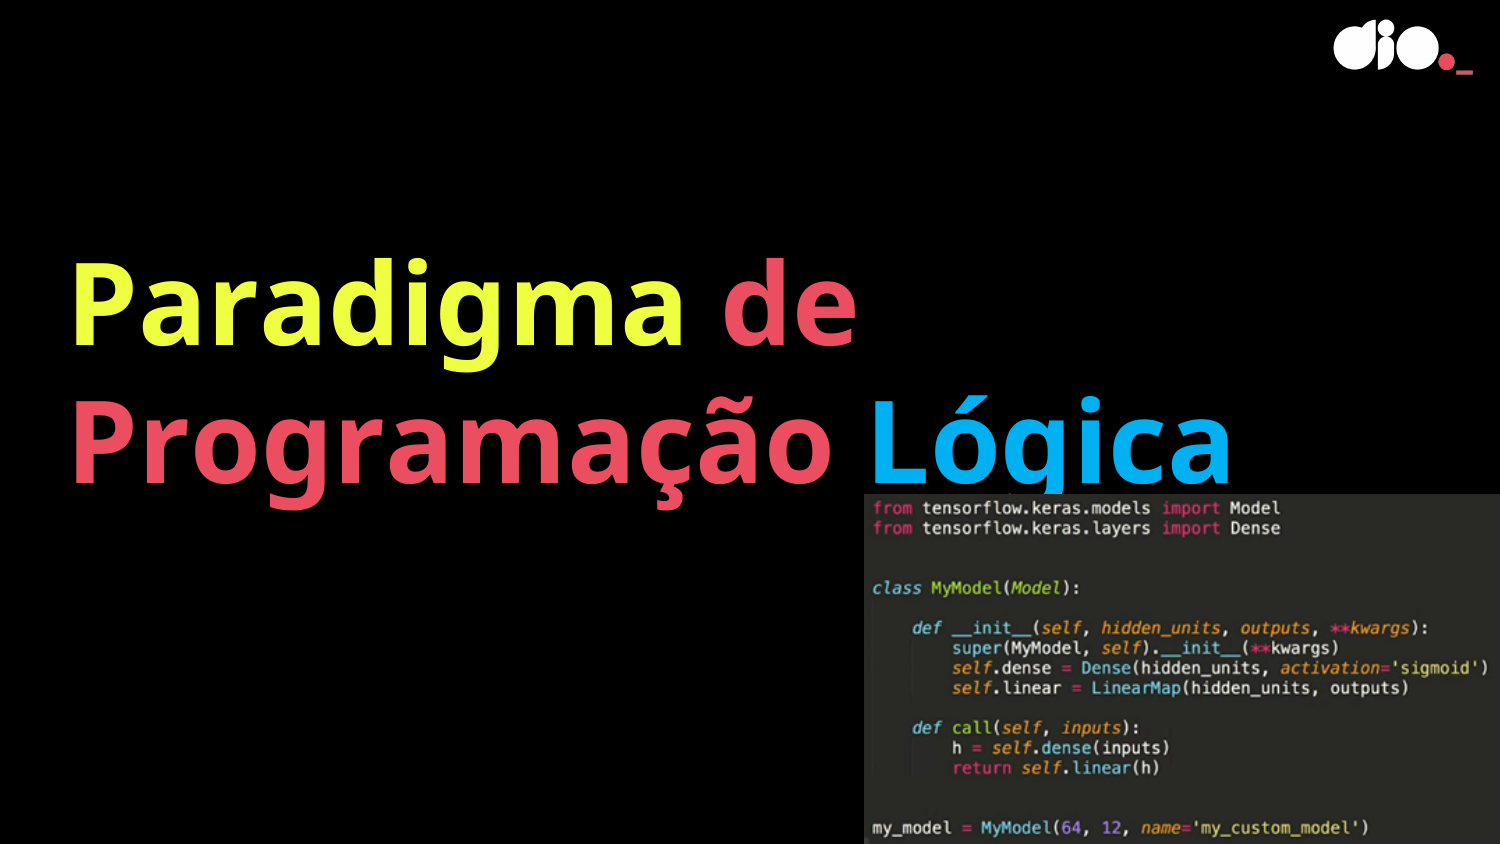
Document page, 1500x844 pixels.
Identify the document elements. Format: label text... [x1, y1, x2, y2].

text_box [1023, 433, 1048, 471]
text_box Paradigma de Programação Lógica [51, 216, 1270, 366]
text_box [0, 0, 1500, 844]
picture [864, 495, 1500, 844]
picture [1333, 19, 1473, 75]
